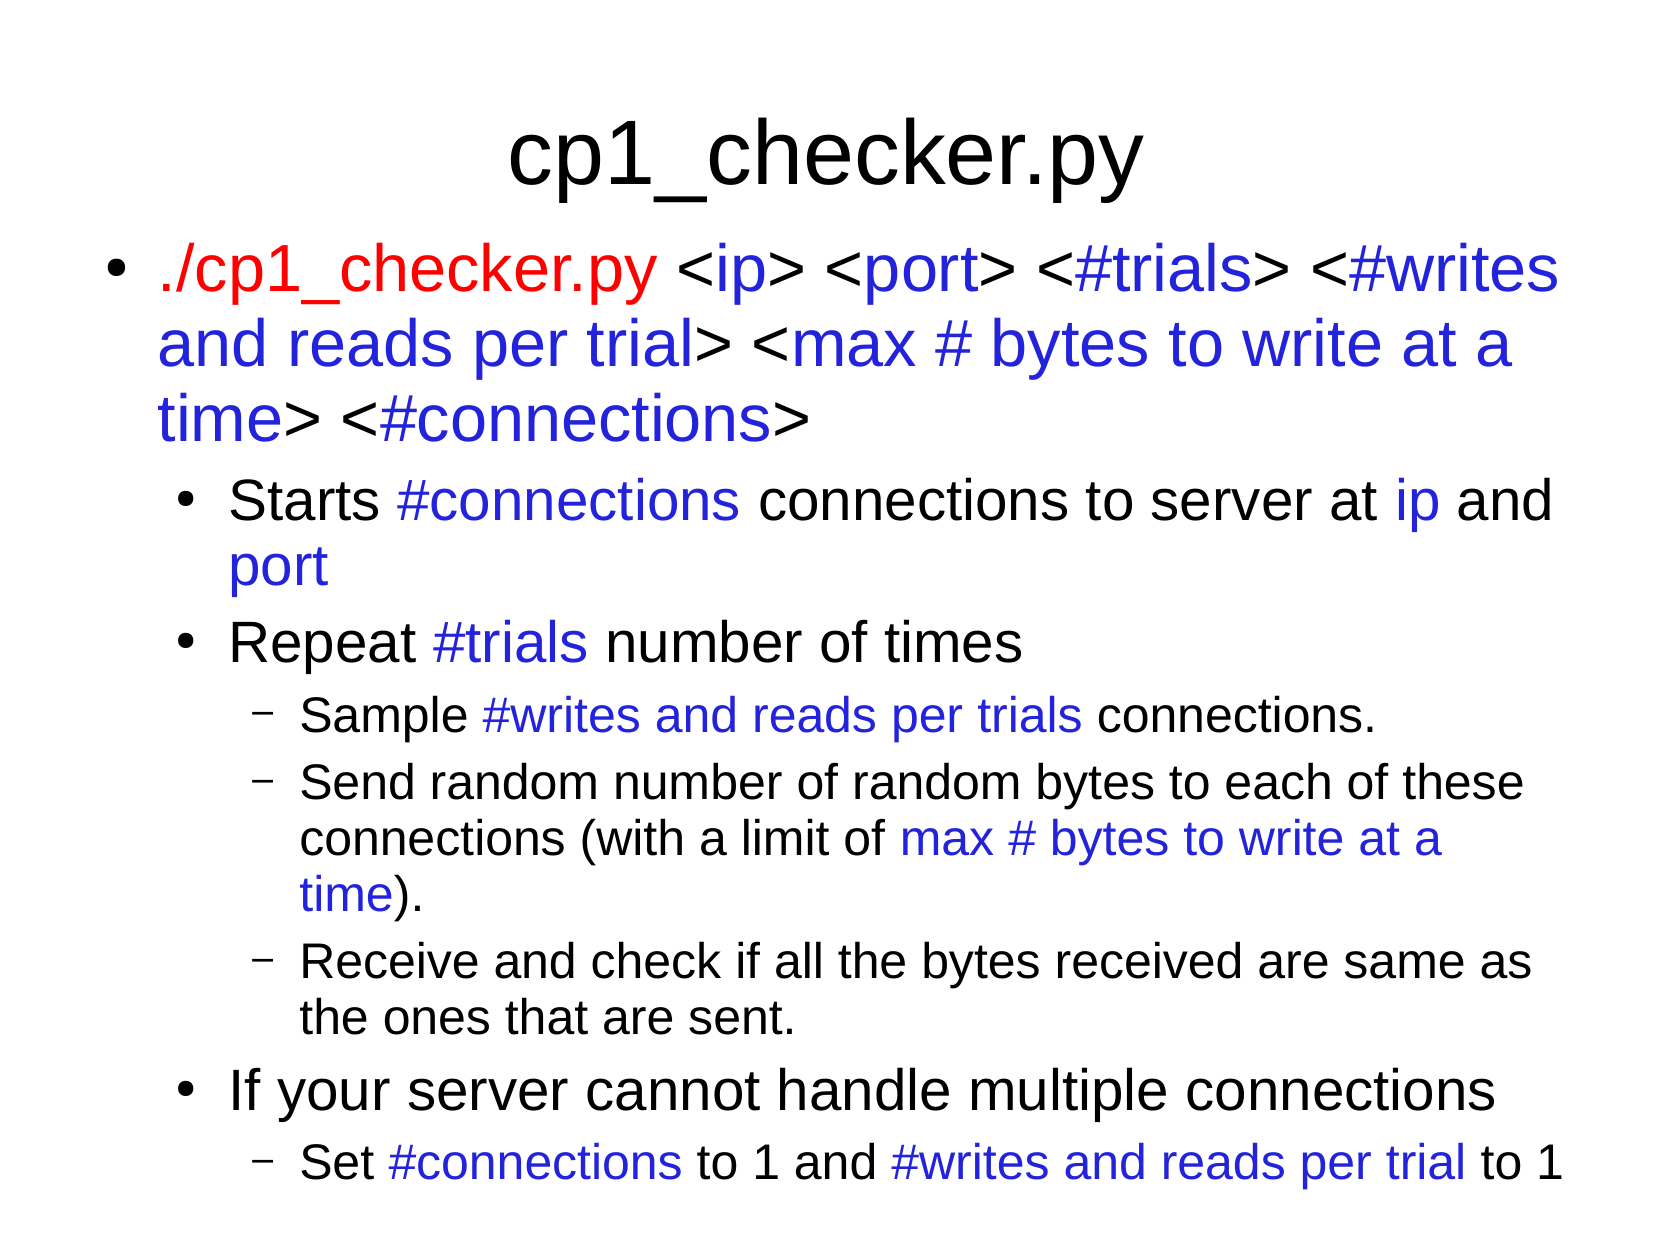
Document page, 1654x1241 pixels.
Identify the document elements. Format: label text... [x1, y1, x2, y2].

list ./cp1_checker.py <ip> <port> <#trials> <#writes and reads per trial> <max # bytes to write at a time> <#connections> Starts #connections connections to server at ip and port Repeat #trials number of times Sample #writes and reads per trials connections. Send random number of random bytes to each of these connections (with a limit of max # bytes to write at a time). Receive and check if all the bytes received are same as the ones that are sent. If your server cannot handle multiple connections Set #connections to 1 and #writes and reads per trial to 1 [86, 231, 1576, 1051]
title cp1_checker.py [82, 56, 1571, 250]
